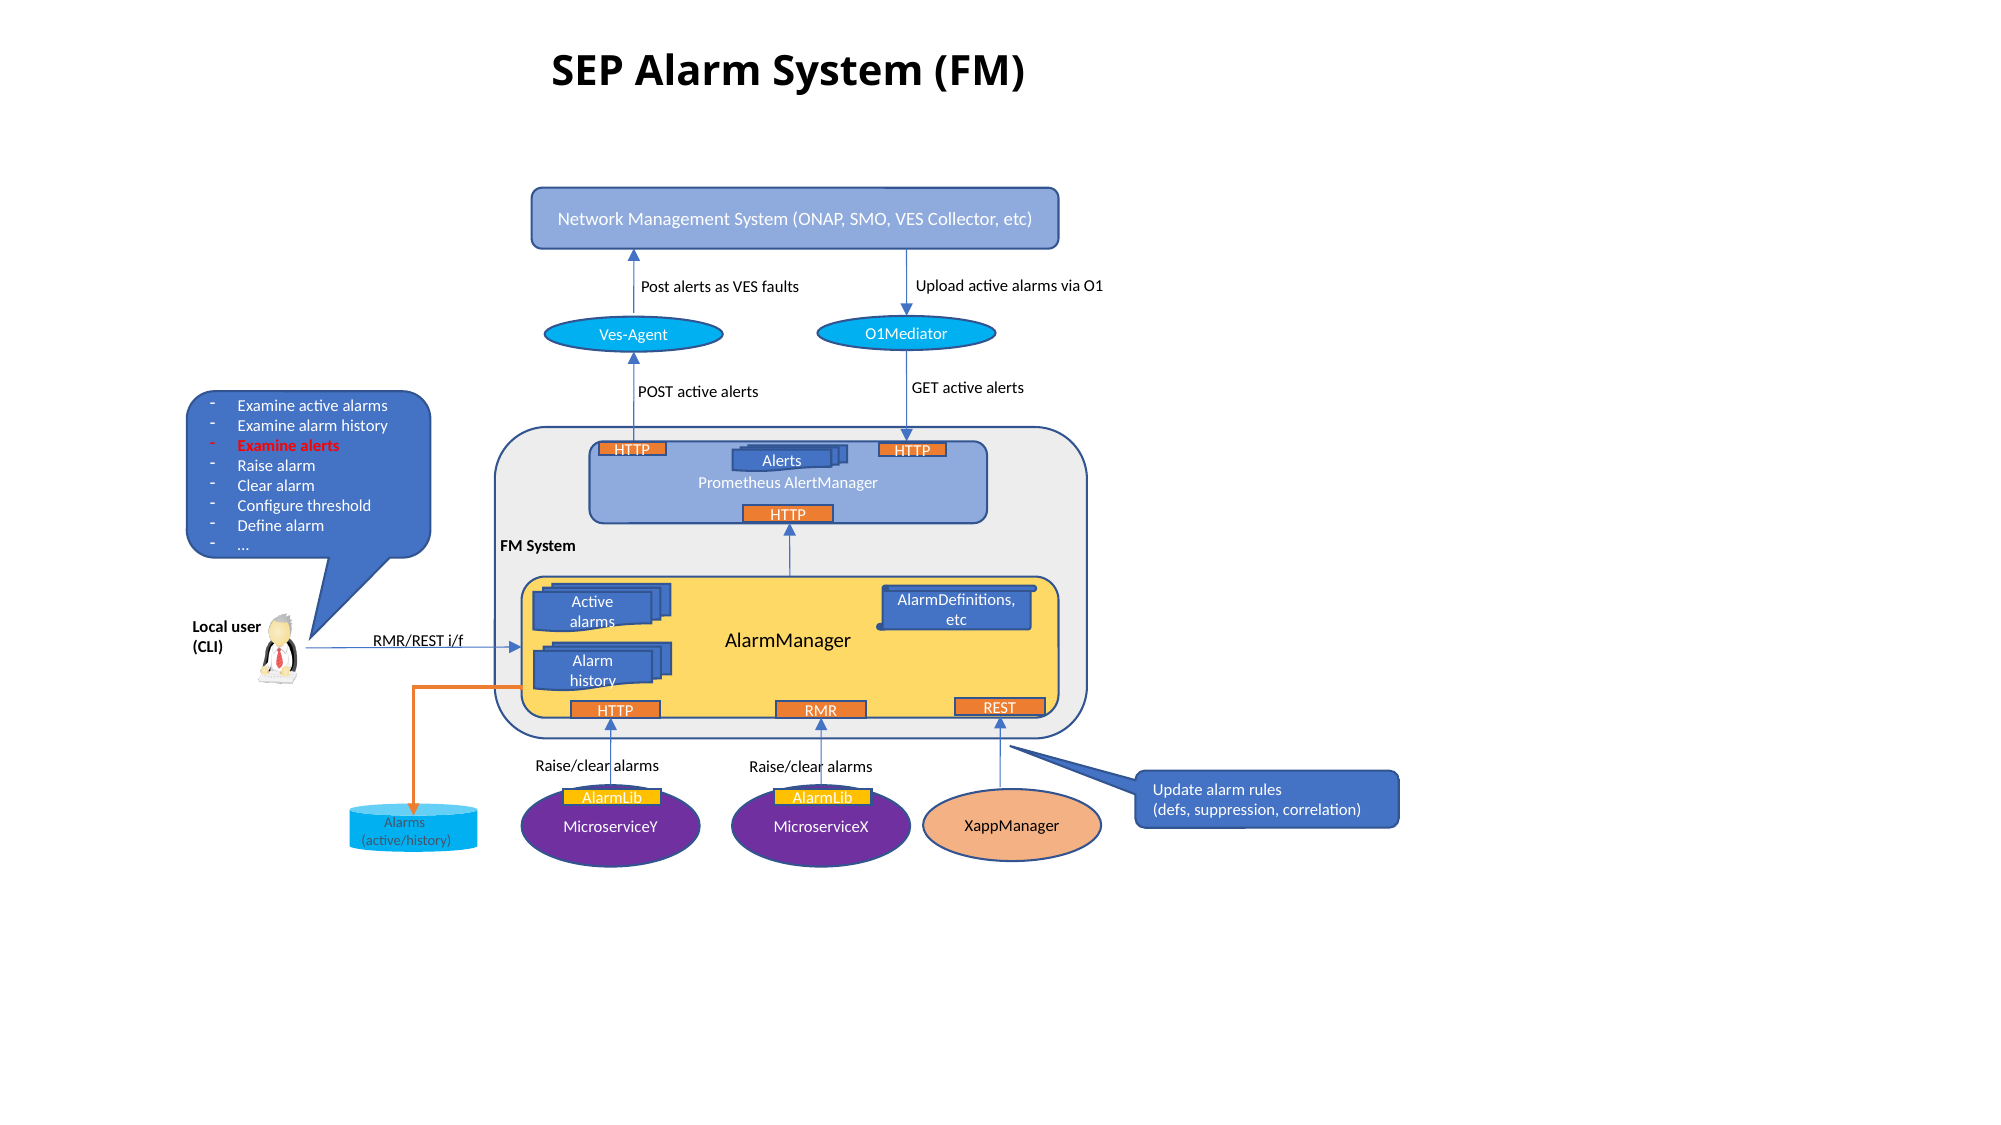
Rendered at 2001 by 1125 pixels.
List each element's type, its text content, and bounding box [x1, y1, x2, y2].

text_box RMR/REST i/f [358, 622, 503, 658]
text_box MicroserviceY [573, 785, 649, 789]
text_box HTTP [570, 700, 661, 718]
text_box Post alerts as VES faults [635, 268, 831, 304]
text_box POST active alerts [623, 373, 633, 409]
text_box AlarmLib [563, 789, 662, 806]
text_box MicroserviceX [732, 791, 911, 867]
text_box Alarm history [534, 642, 672, 691]
text_box Raise/clear alarms [520, 747, 610, 783]
text_box GET active alerts [897, 369, 1128, 404]
text_box Local user (CLI) [177, 608, 277, 664]
text_box MicroserviceX [783, 785, 859, 789]
text_box Alarms (active/history) [349, 811, 478, 852]
text_box FM System [485, 527, 592, 563]
text_box Active alarms [533, 583, 671, 632]
text_box AlarmDefinitions,etc [880, 585, 1037, 630]
text_box [635, 426, 906, 441]
text_box AlarmLib [773, 789, 872, 806]
text_box XappManager [923, 789, 1102, 862]
text_box [494, 426, 1087, 739]
text_box HTTP [743, 505, 834, 522]
text_box O1Mediator [817, 315, 996, 351]
text_box MicroserviceY [521, 791, 700, 867]
text_box Alerts [732, 445, 848, 471]
text_box AlarmManager [710, 619, 867, 660]
text_box Ves-Agent [544, 316, 723, 352]
text_box HTTP [598, 442, 667, 455]
text_box Examine active alarms Examine alarm history Examine alerts Raise alarm Clear alarm Configure threshold Define alarm … [186, 391, 431, 638]
text_box Prometheus AlertManager [589, 441, 988, 524]
text_box Update alarm rules (defs, suppression, correlation) [1009, 745, 1399, 828]
picture [252, 612, 306, 685]
text_box POST active alerts [635, 373, 774, 409]
text_box RMR [776, 700, 866, 718]
text_box HTTP [878, 443, 947, 456]
text_box Upload active alarms via O1 [908, 267, 1152, 303]
text_box Raise/clear alarms [612, 747, 675, 783]
text_box Network Management System (ONAP, SMO, VES Collector, etc) [531, 187, 1059, 249]
text_box SEP Alarm System (FM) [263, 54, 1313, 102]
text_box REST [955, 697, 1045, 715]
text_box Raise/clear alarms [822, 748, 889, 784]
text_box Raise/clear alarms [734, 748, 820, 784]
